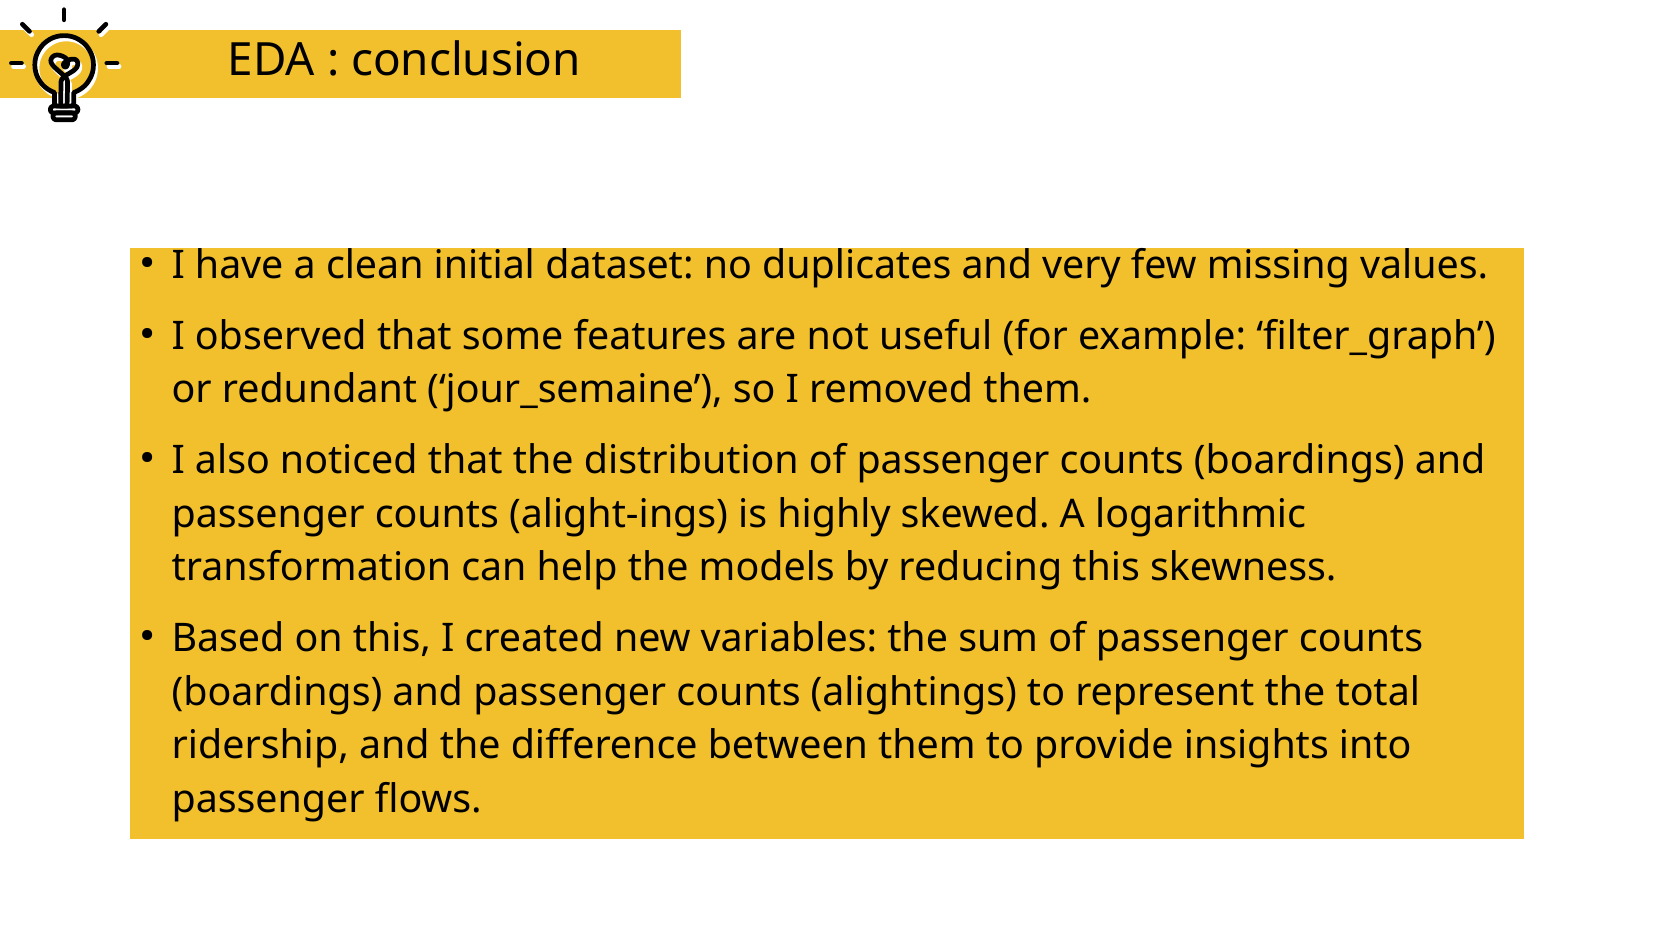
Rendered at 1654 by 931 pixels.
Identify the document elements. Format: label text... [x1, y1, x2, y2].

list I have a clean initial dataset: no duplicates and very few missing values. I observed that some features are not useful (for example: ‘filter_graph’) or redundant (‘jour_semaine’), so I removed them. I also noticed that the distribution of passenger counts (boardings) and passenger counts (alight-ings) is highly skewed. A logarithmic transformation can help the models by reducing this skewness. Based on this, I created new variables: the sum of passenger counts (boardings) and passenger counts (alightings) to represent the total ridership, and the difference between them to provide insights into passenger flows. [129, 236, 1524, 839]
subtitle EDA : conclusion [132, 17, 677, 97]
